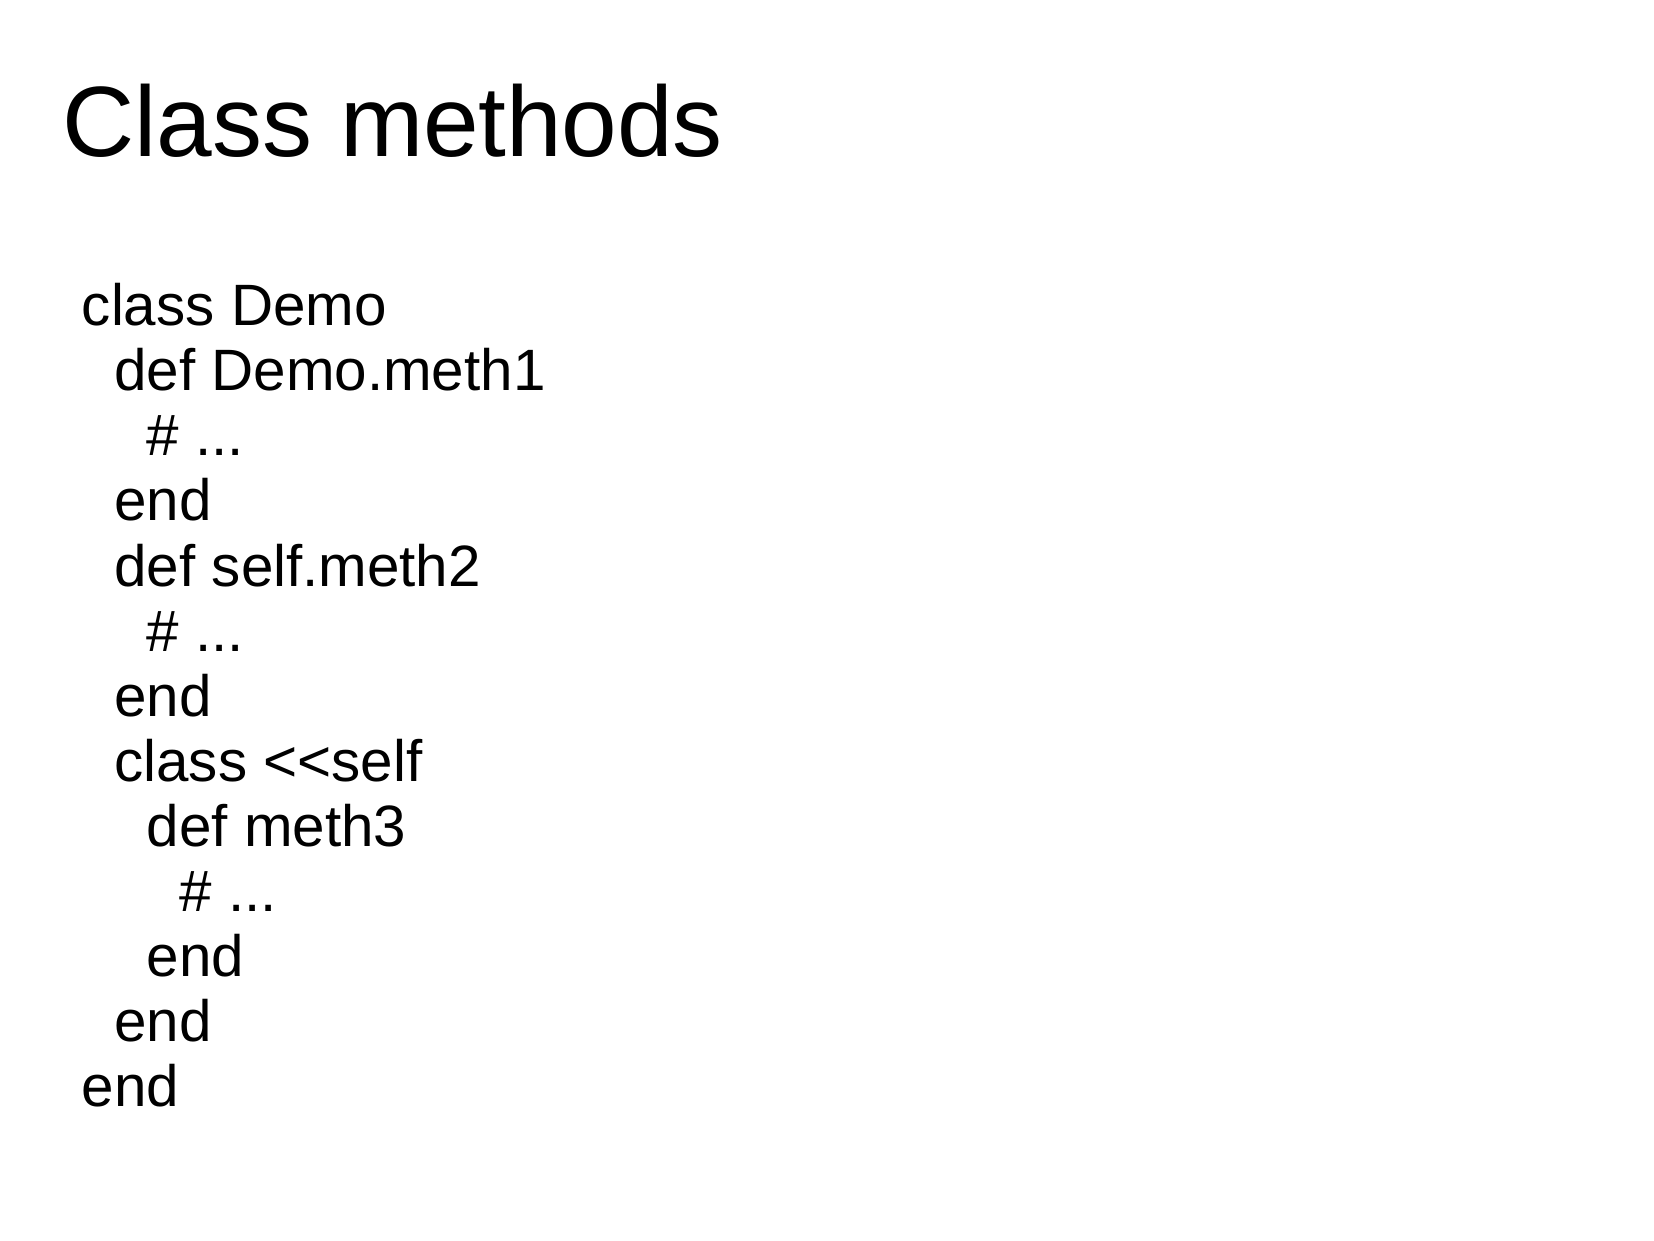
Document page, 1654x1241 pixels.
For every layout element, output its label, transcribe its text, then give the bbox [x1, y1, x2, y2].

text_box class Demo def Demo.meth1 # ... end def self.meth2 # ... end class <<self def meth3 # ... end end end [67, 265, 945, 1126]
text_box Class methods [47, 59, 739, 186]
